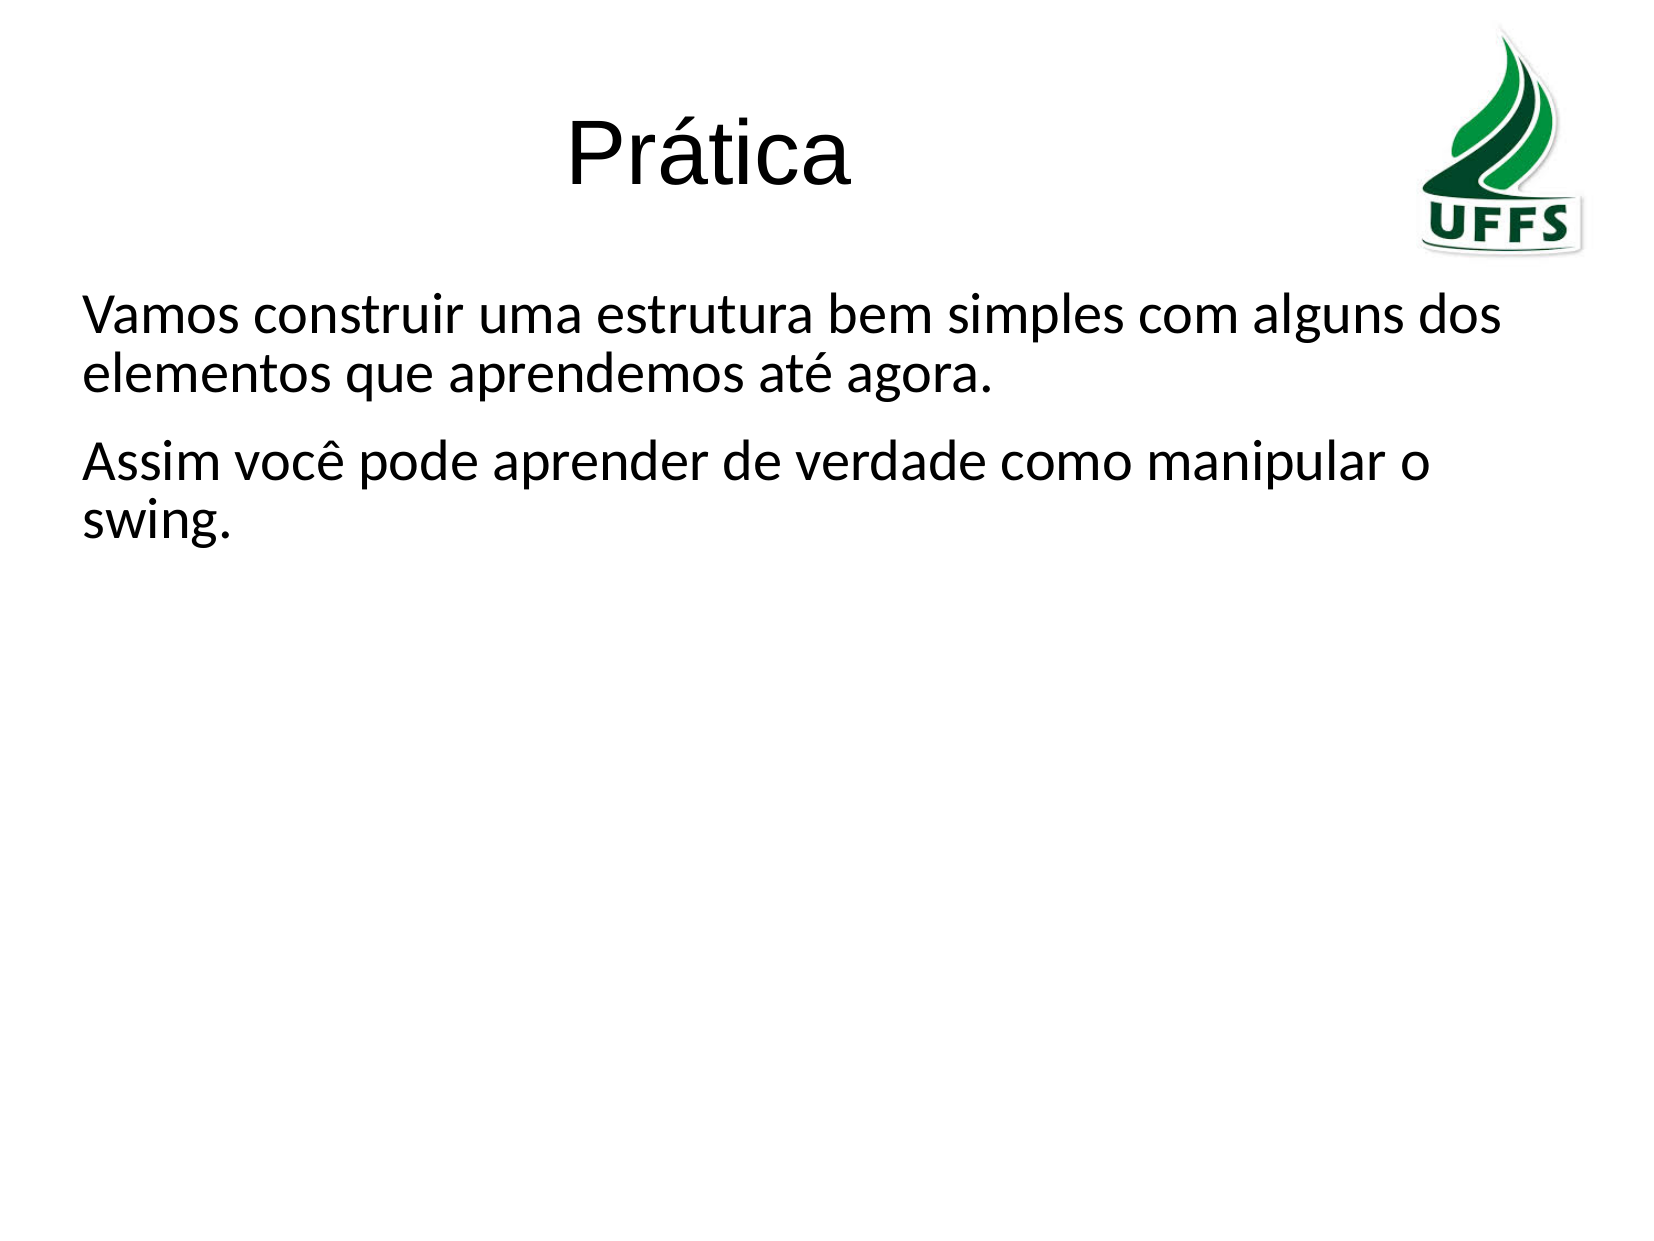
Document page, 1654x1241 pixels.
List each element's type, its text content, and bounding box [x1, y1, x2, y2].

title Prática [82, 49, 1335, 257]
list Vamos construir uma estrutura bem simples com alguns dos elementos que aprendemos até agora. Assim você pode aprender de verdade como manipular o swing. [82, 290, 1571, 1010]
picture [1381, 20, 1624, 272]
